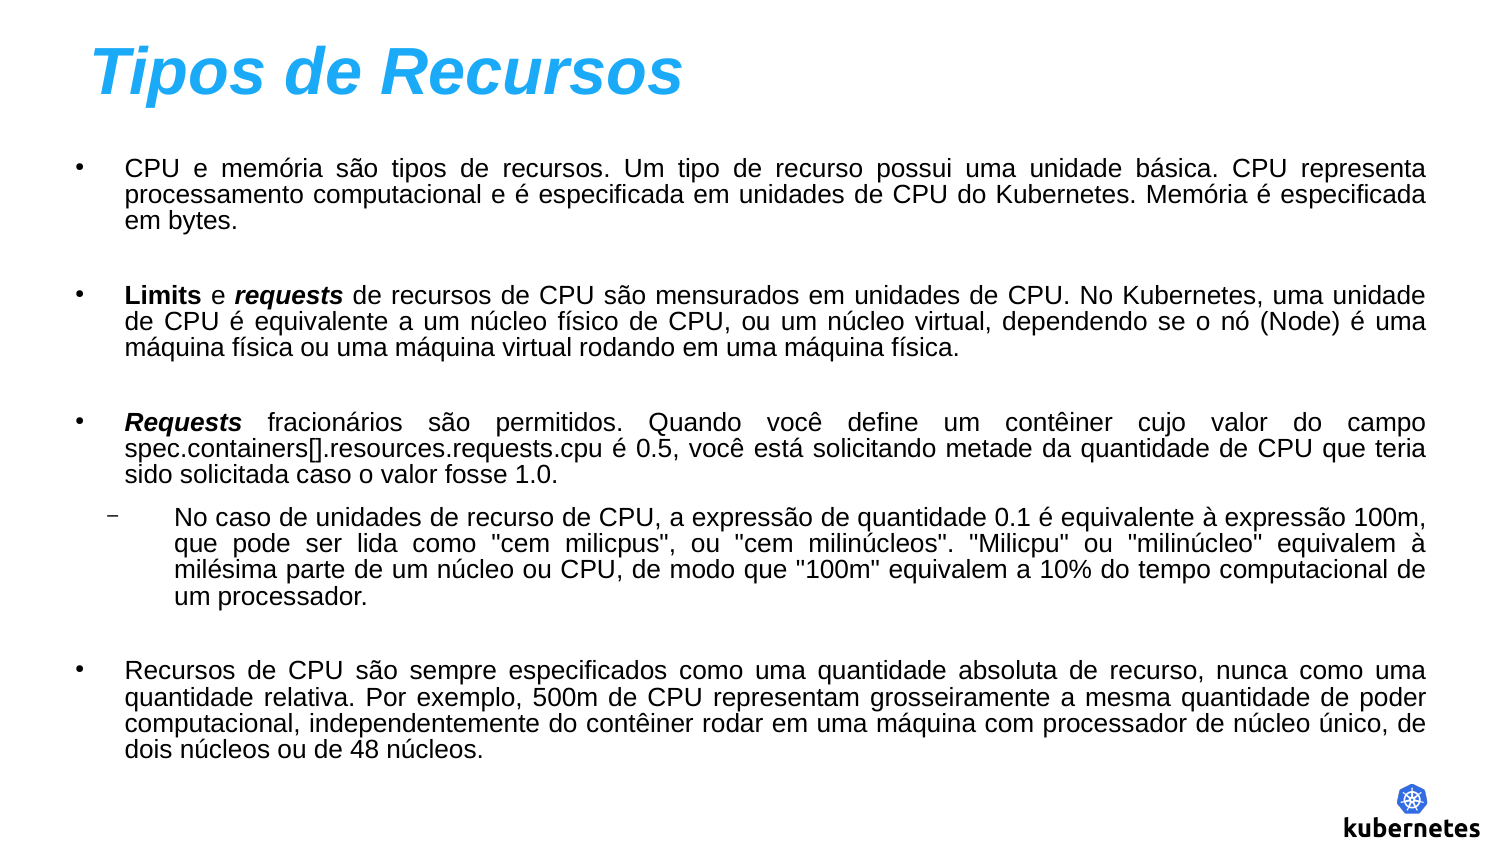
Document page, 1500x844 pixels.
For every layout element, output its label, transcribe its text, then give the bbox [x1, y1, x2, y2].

list CPU e memória são tipos de recursos. Um tipo de recurso possui uma unidade básica. CPU representa processamento computacional e é especificada em unidades de CPU do Kubernetes. Memória é especificada em bytes. Limits e requests de recursos de CPU são mensurados em unidades de CPU. No Kubernetes, uma unidade de CPU é equivalente a um núcleo físico de CPU, ou um núcleo virtual, dependendo se o nó (Node) é uma máquina física ou uma máquina virtual rodando em uma máquina física. Requests fracionários são permitidos. Quando você define um contêiner cujo valor do campo spec.containers[].resources.requests.cpu é 0.5, você está solicitando metade da quantidade de CPU que teria sido solicitada caso o valor fosse 1.0. No caso de unidades de recurso de CPU, a expressão de quantidade 0.1 é equivalente à expressão 100m, que pode ser lida como "cem milicpus", ou "cem milinúcleos". "Milicpu" ou "milinúcleo" equivalem à milésima parte de um núcleo ou CPU, de modo que "100m" equivalem a 10% do tempo computacional de um processador. Recursos de CPU são sempre especificados como uma quantidade absoluta de recurso, nunca como uma quantidade relativa. Por exemplo, 500m de CPU representam grosseiramente a mesma quantidade de poder computacional, independentemente do contêiner rodar em uma máquina com processador de núcleo único, de dois núcleos ou de 48 núcleos. [75, 156, 1425, 768]
picture [1323, 782, 1500, 840]
title Tipos de Recursos [75, 33, 1425, 156]
